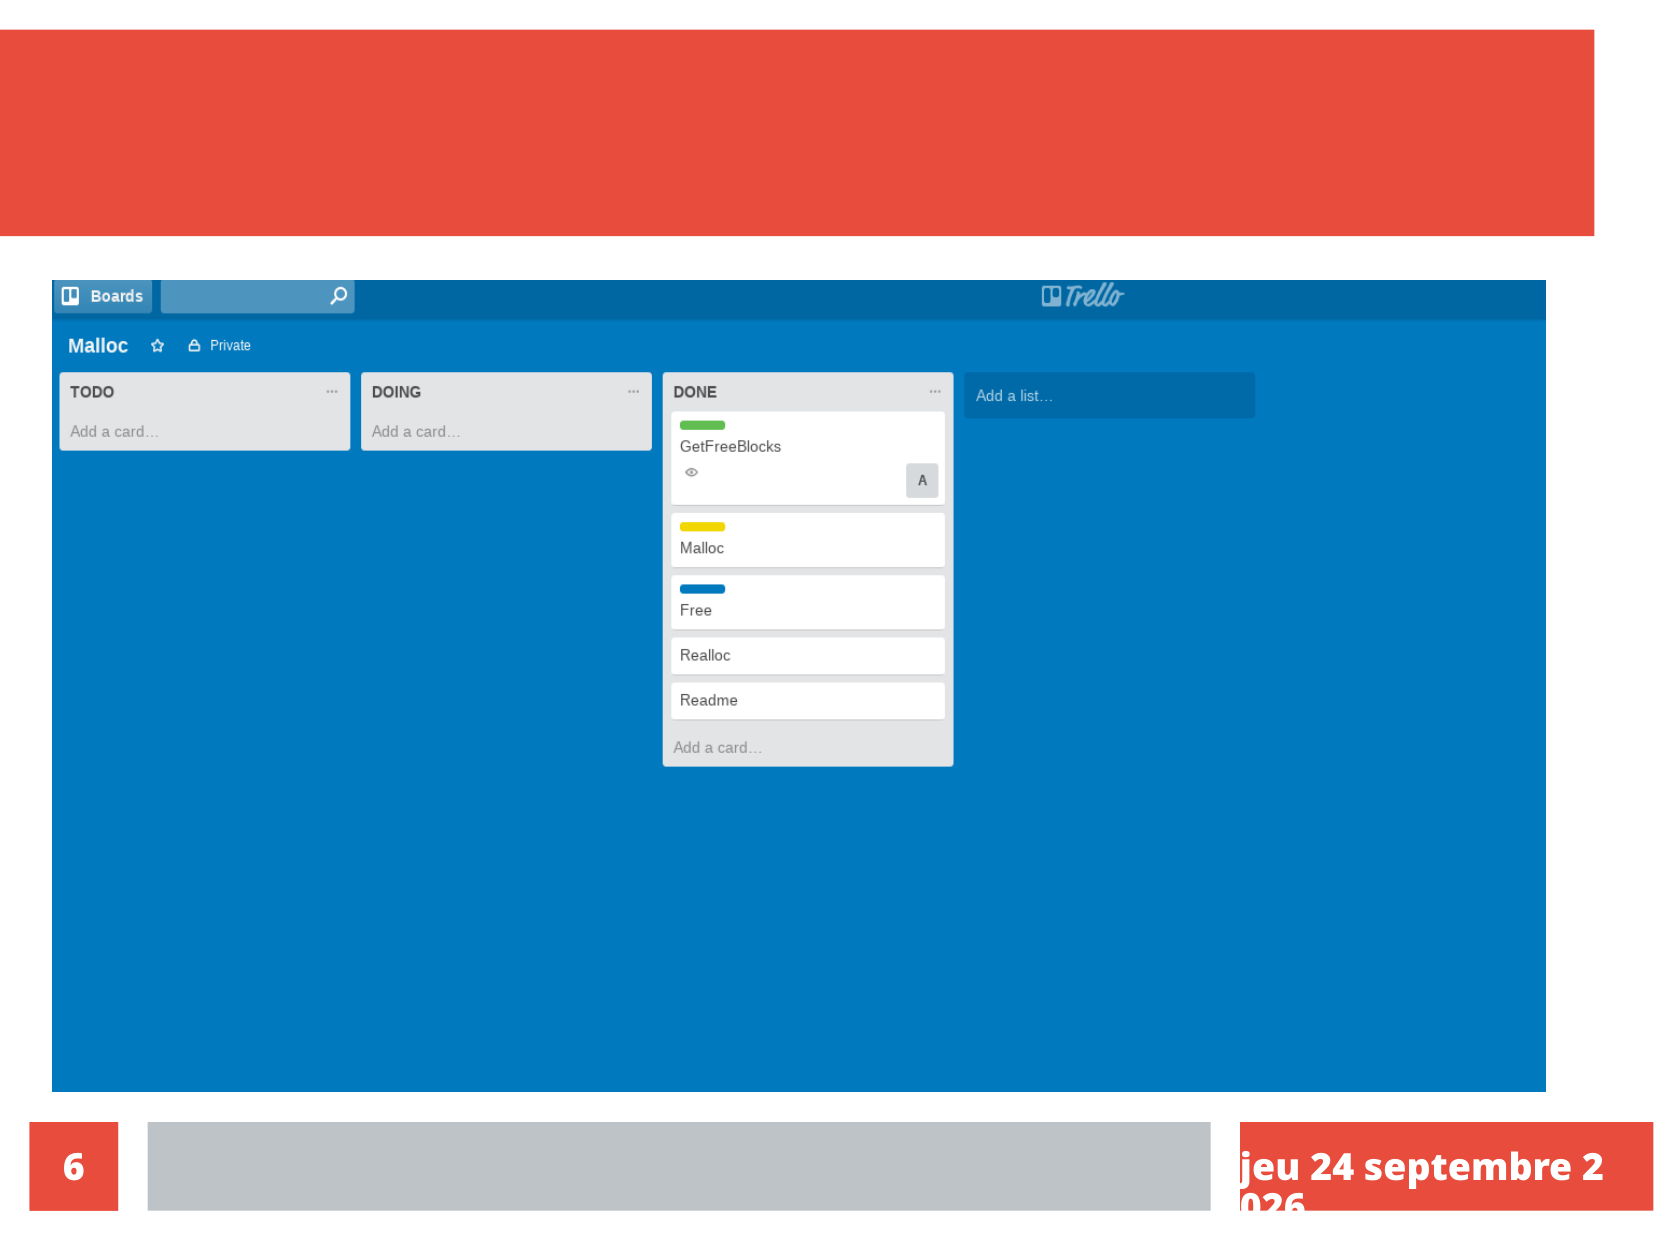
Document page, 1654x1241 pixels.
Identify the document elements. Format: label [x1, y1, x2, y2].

picture [52, 280, 1546, 1092]
